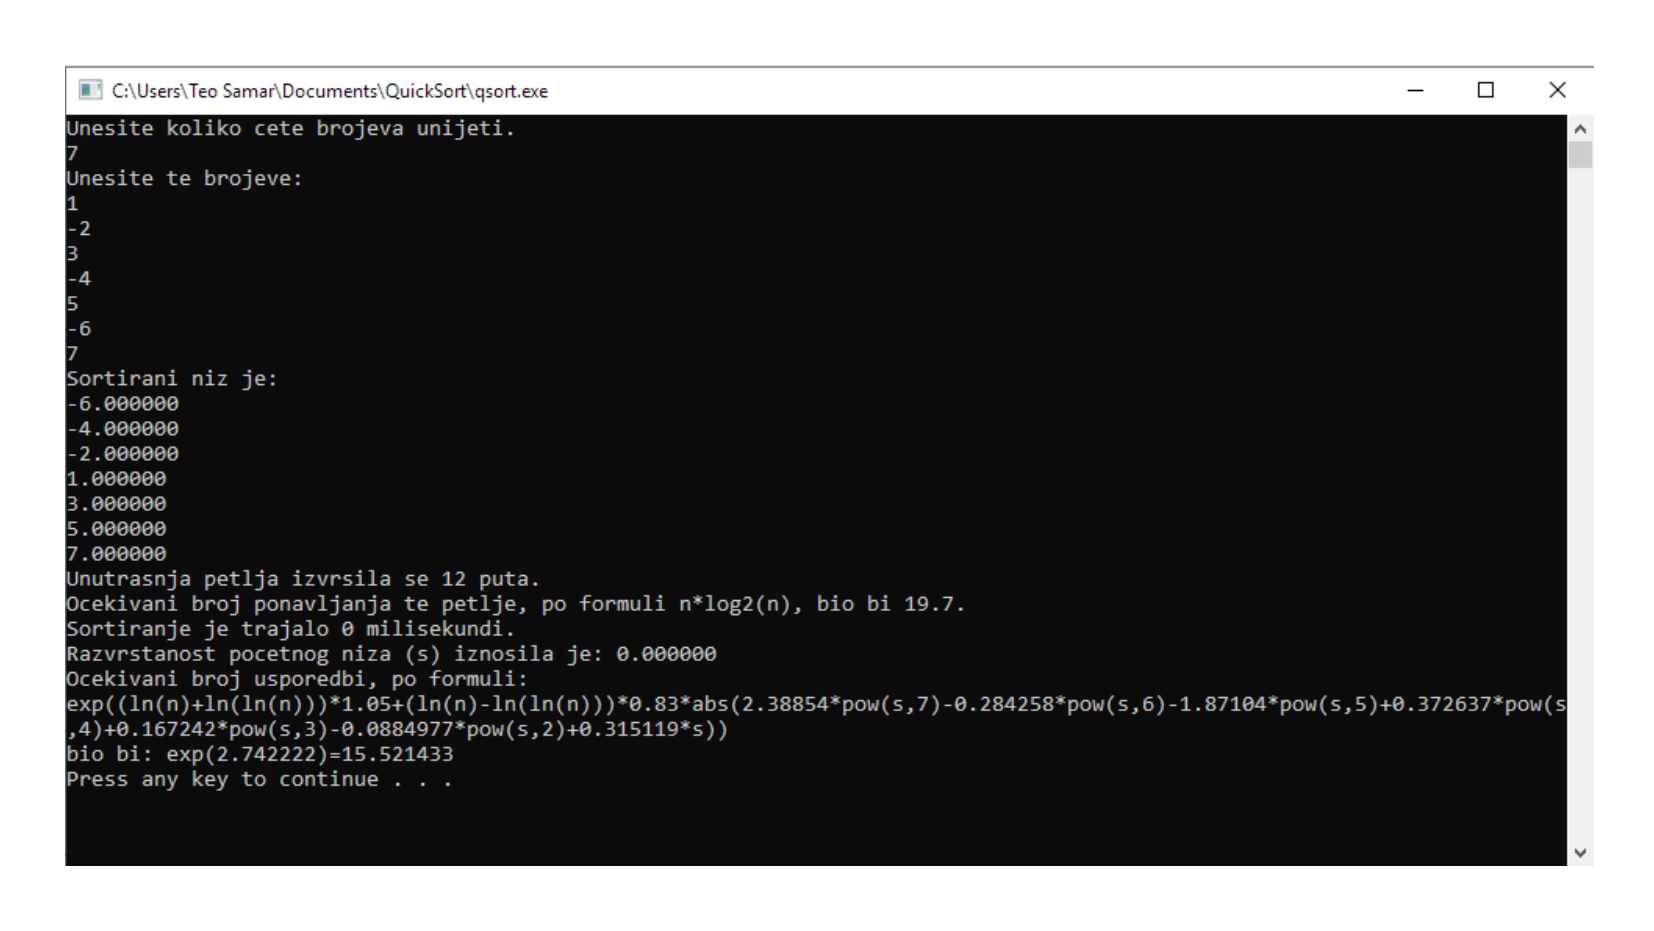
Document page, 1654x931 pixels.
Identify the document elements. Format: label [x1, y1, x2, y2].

picture [65, 65, 1594, 866]
